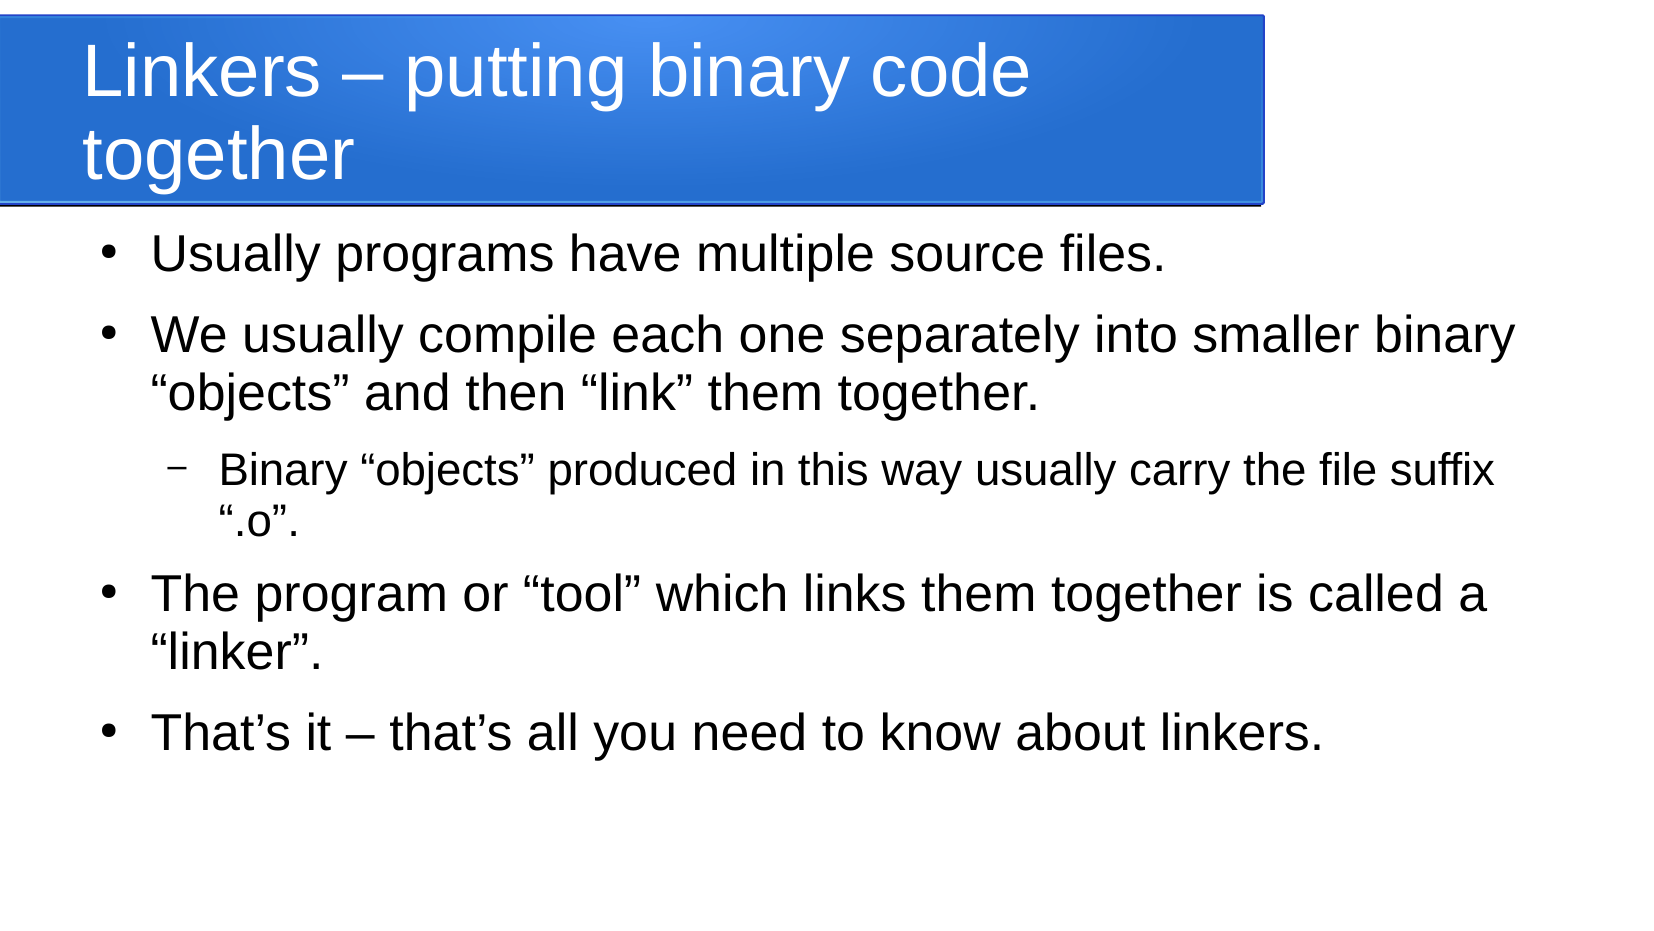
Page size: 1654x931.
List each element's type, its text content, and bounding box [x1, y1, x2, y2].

title Linkers – putting binary code together [82, 29, 1235, 196]
list Usually programs have multiple source files. We usually compile each one separately into smaller binary “objects” and then “link” them together. Binary “objects” produced in this way usually carry the file suffix “.o”. The program or “tool” which links them together is called a “linker”. That’s it – that’s all you need to know about linkers. [82, 224, 1571, 764]
